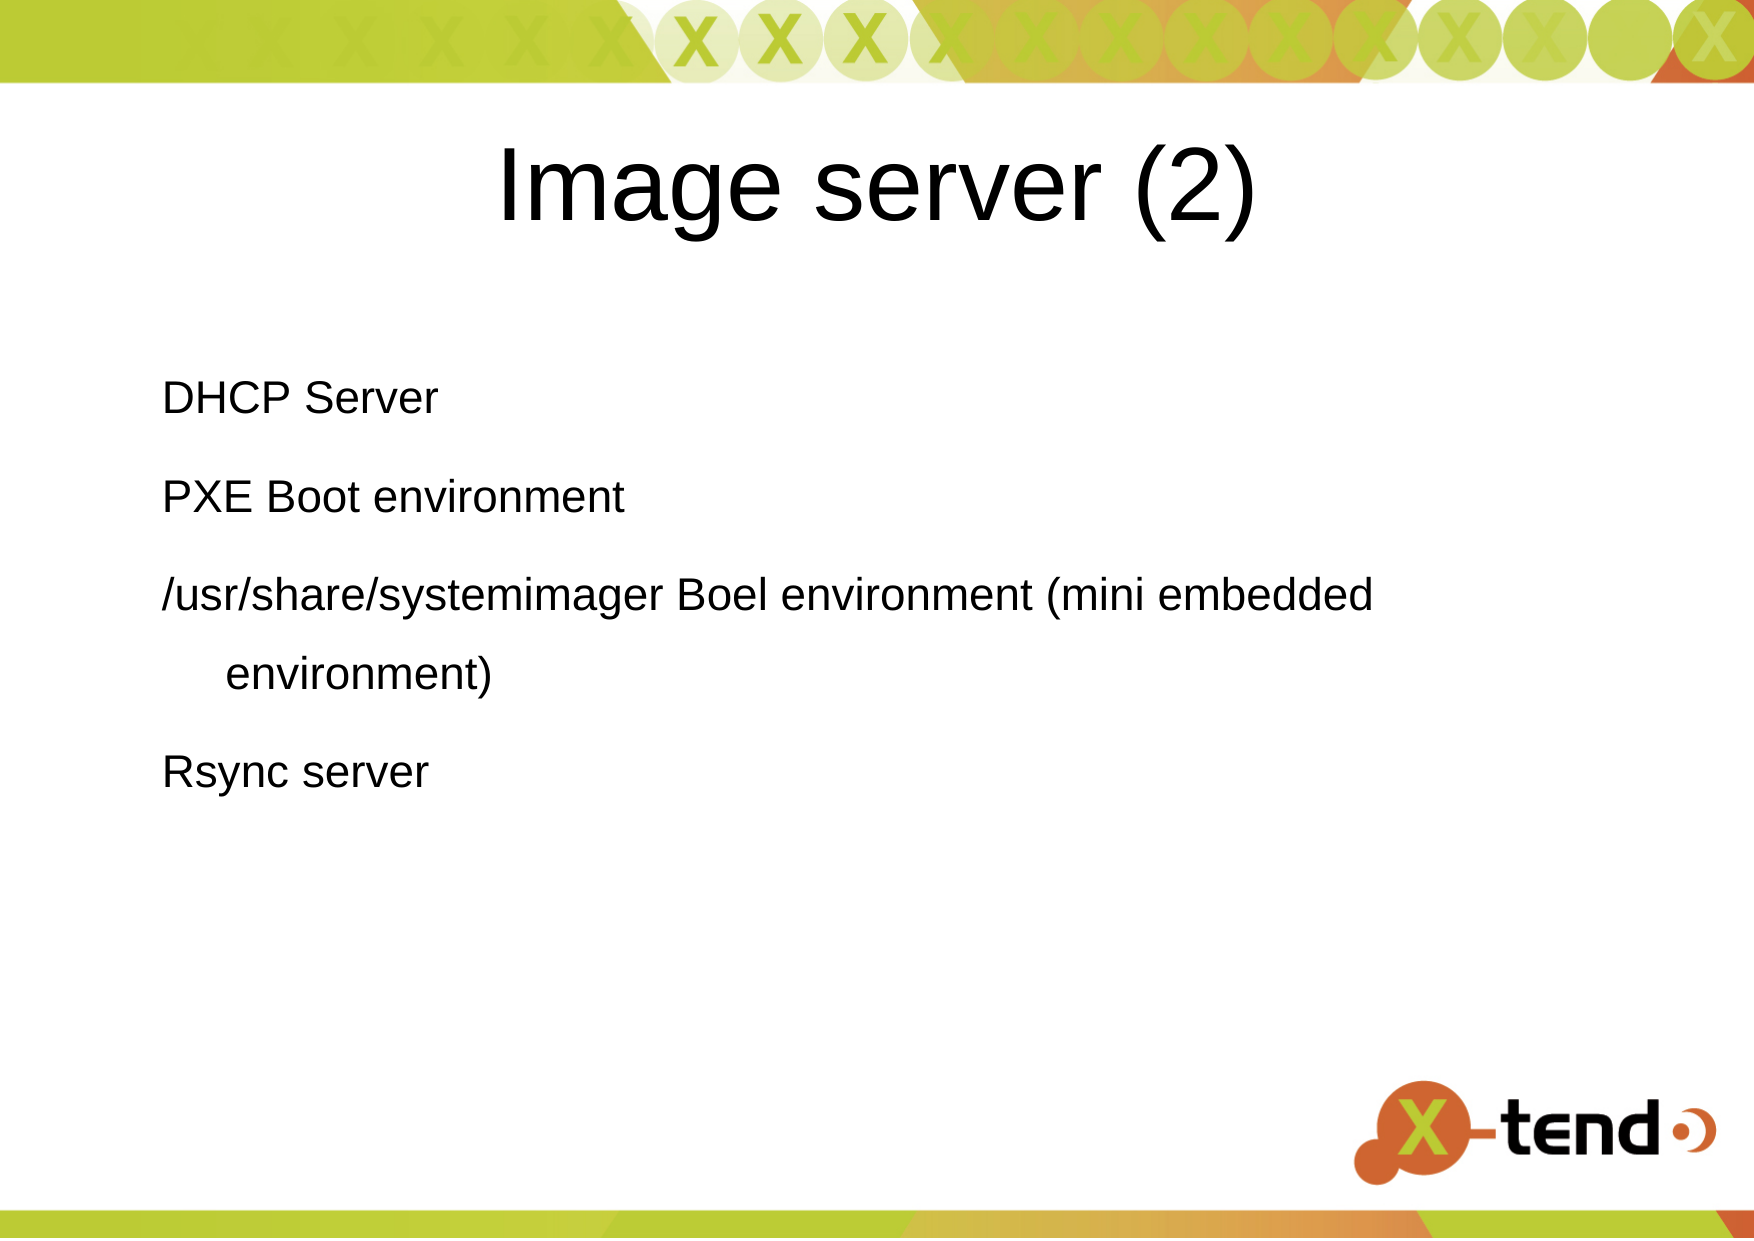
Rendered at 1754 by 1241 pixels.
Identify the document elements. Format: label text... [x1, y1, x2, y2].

list DHCP Server PXE Boot environment /usr/share/systemimager Boel environment (mini embedded environment) Rsync server [161, 344, 1627, 1127]
picture [0, 0, 1754, 1238]
title Image server (2) [128, 49, 1627, 257]
